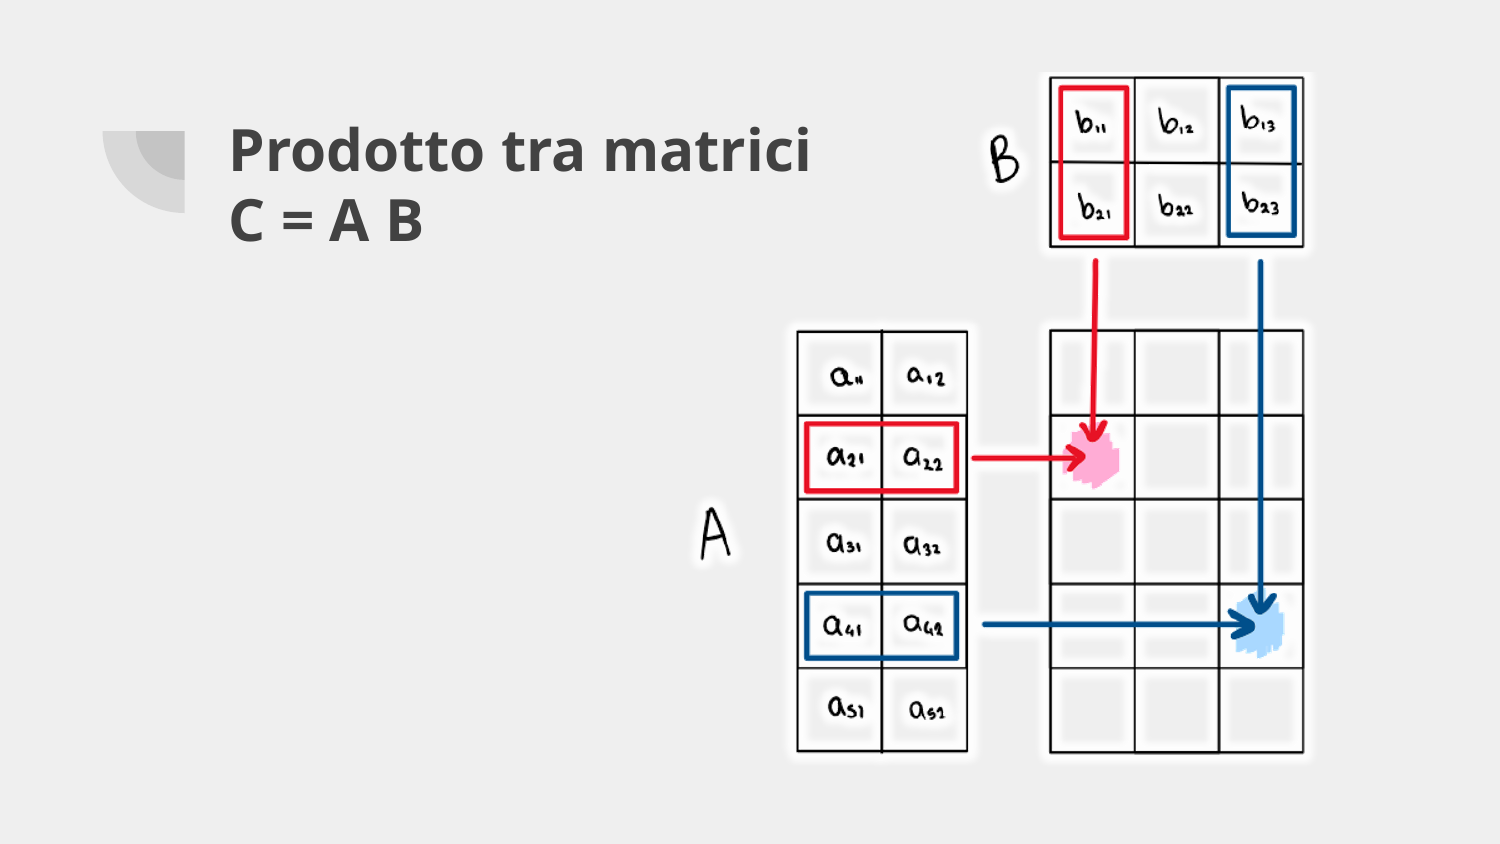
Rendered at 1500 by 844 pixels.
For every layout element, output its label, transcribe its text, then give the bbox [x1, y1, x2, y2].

picture [679, 72, 1326, 98]
title Prodotto tra matrici C = A B [213, 98, 1368, 263]
picture [679, 263, 1326, 772]
